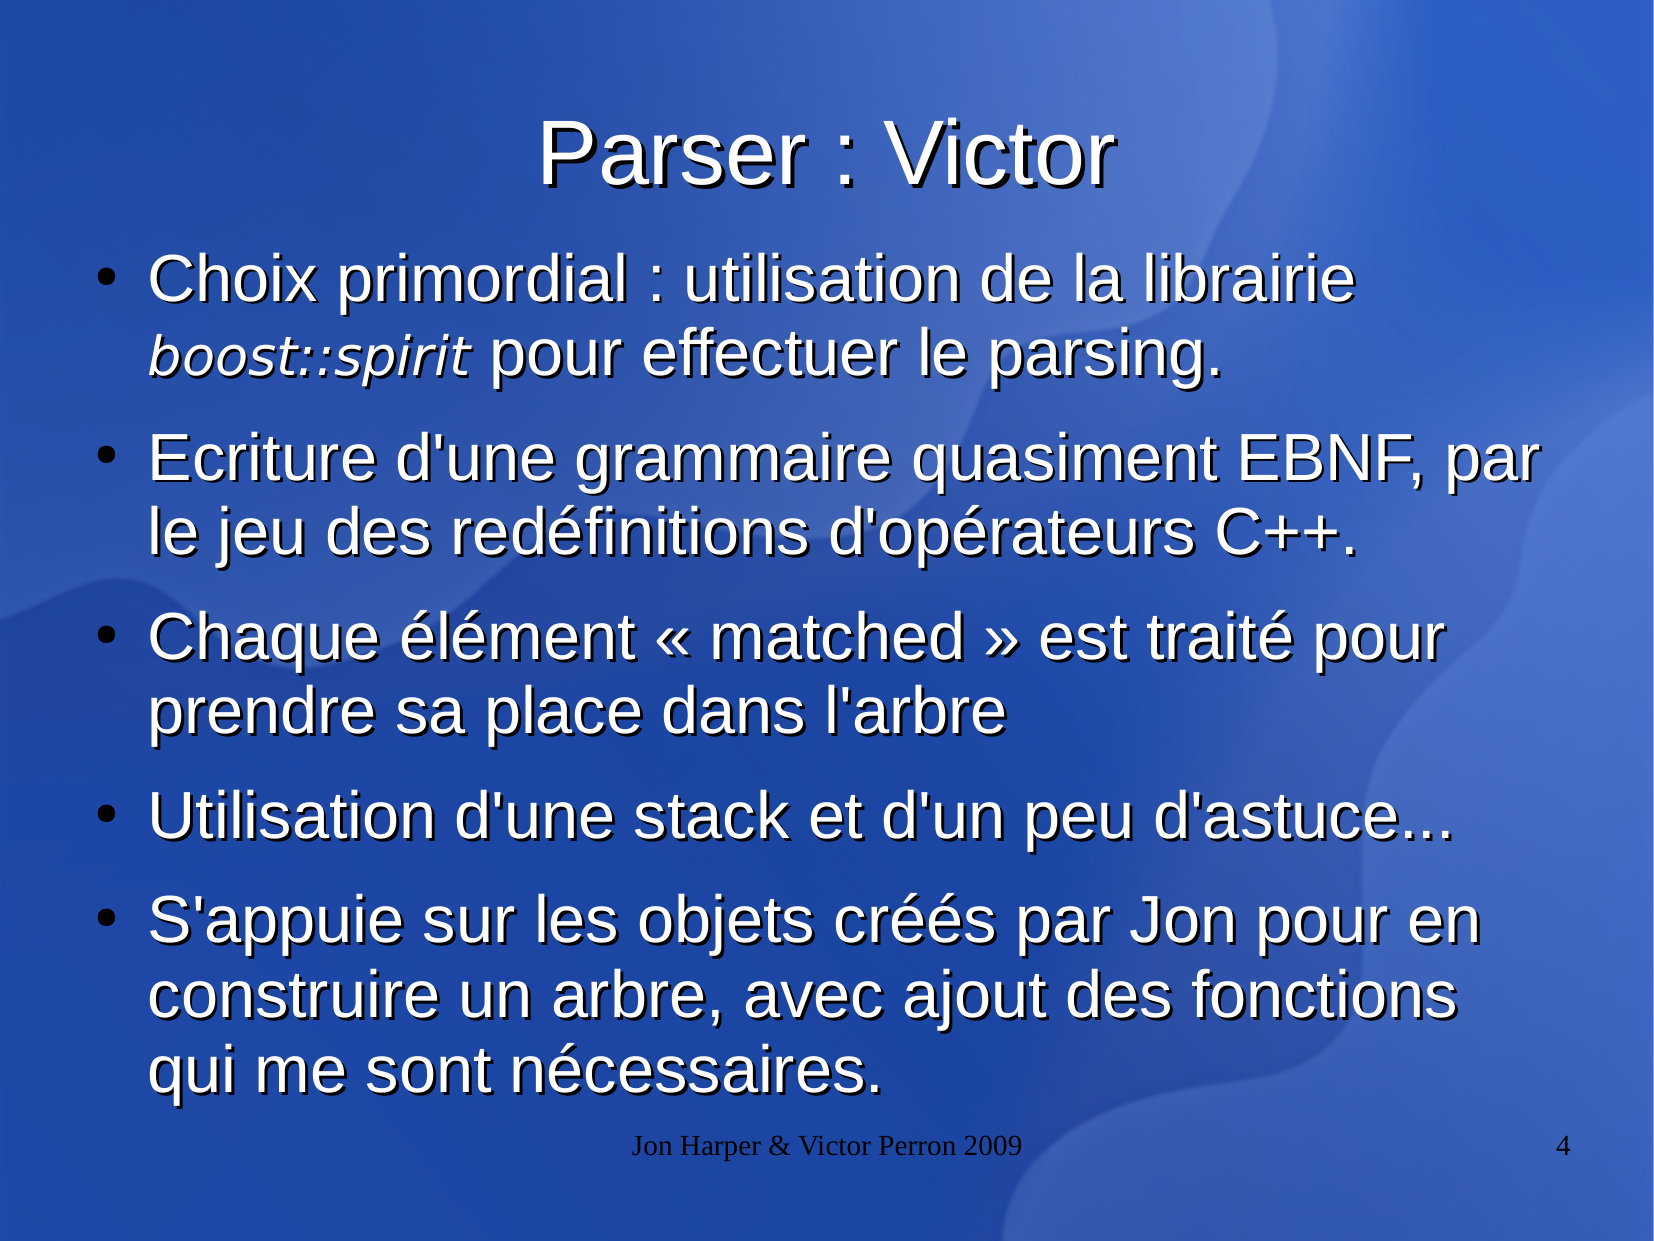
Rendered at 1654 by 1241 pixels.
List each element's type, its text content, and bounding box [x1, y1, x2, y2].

list Choix primordial : utilisation de la librairie boost::spirit pour effectuer le parsing. Ecriture d'une grammaire quasiment EBNF, par le jeu des redéfinitions d'opérateurs C++. Chaque élément « matched » est traité pour prendre sa place dans l'arbre Utilisation d'une stack et d'un peu d'astuce... S'appuie sur les objets créés par Jon pour en construire un arbre, avec ajout des fonctions qui me sont nécessaires. [76, 240, 1565, 1211]
title Parser : Victor [82, 56, 1571, 250]
picture [0, 0, 1654, 1241]
